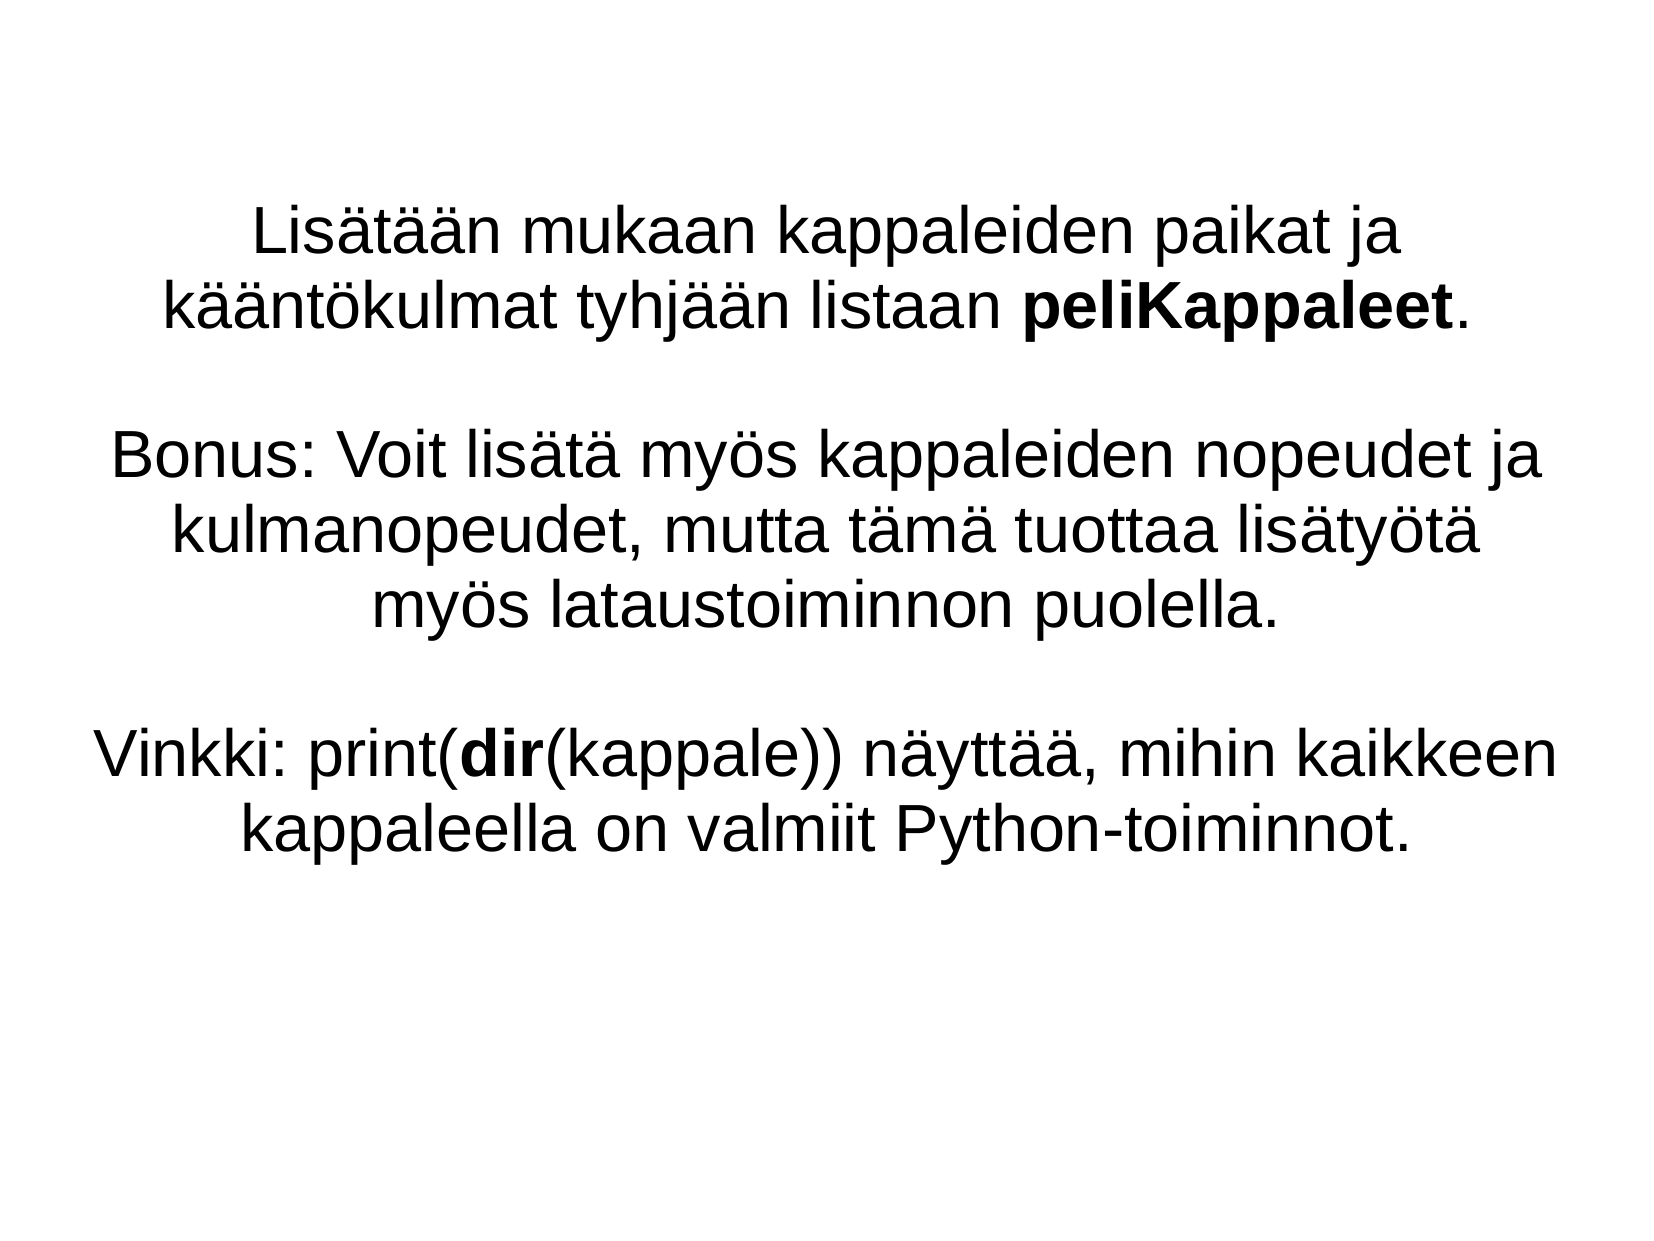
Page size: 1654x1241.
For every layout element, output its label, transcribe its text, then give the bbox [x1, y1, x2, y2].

subtitle Lisätään mukaan kappaleiden paikat ja kääntökulmat tyhjään listaan peliKappaleet. Bonus: Voit lisätä myös kappaleiden nopeudet ja kulmanopeudet, mutta tämä tuottaa lisätyötä myös lataustoiminnon puolella. Vinkki: print(dir(kappale)) näyttää, mihin kaikkeen kappaleella on valmiit Python-toiminnot. [82, 49, 1571, 1010]
